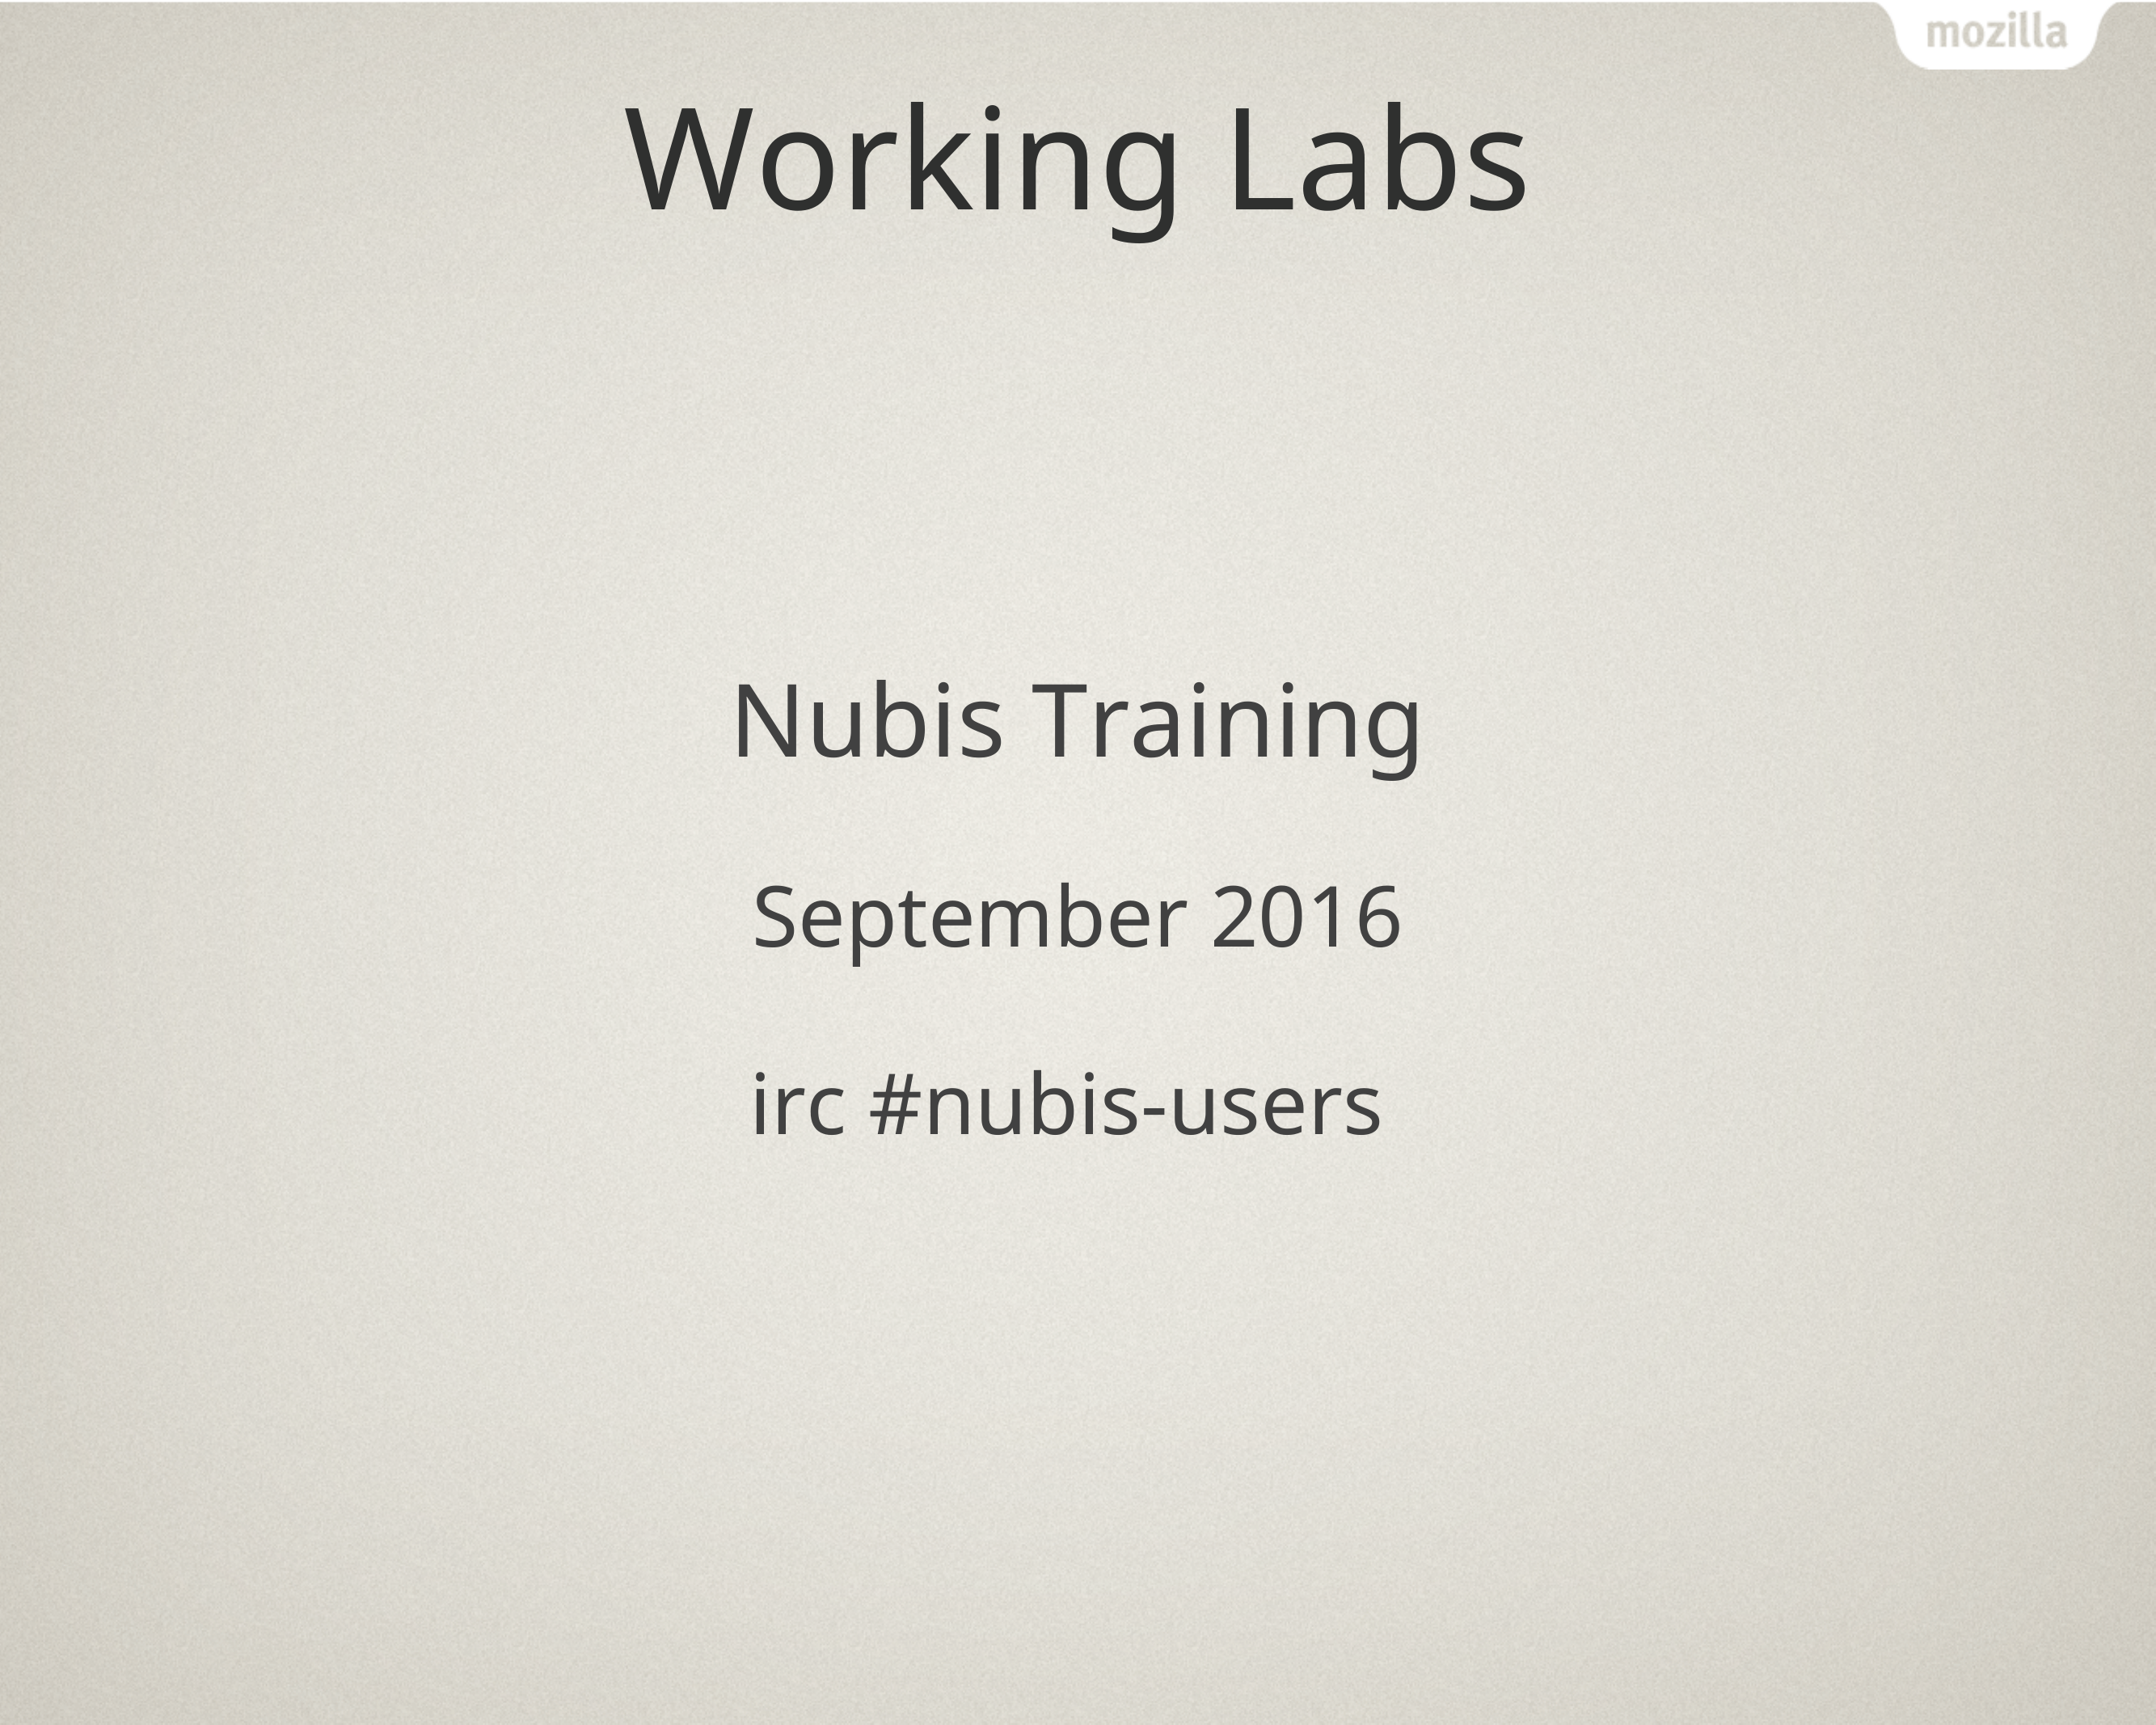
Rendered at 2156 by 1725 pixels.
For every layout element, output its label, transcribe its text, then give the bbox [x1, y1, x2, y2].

picture [0, 0, 2156, 1725]
title Working Labs [58, 45, 2097, 261]
subtitle Nubis Training September 2016 irc #nubis-users [108, 403, 2048, 1404]
